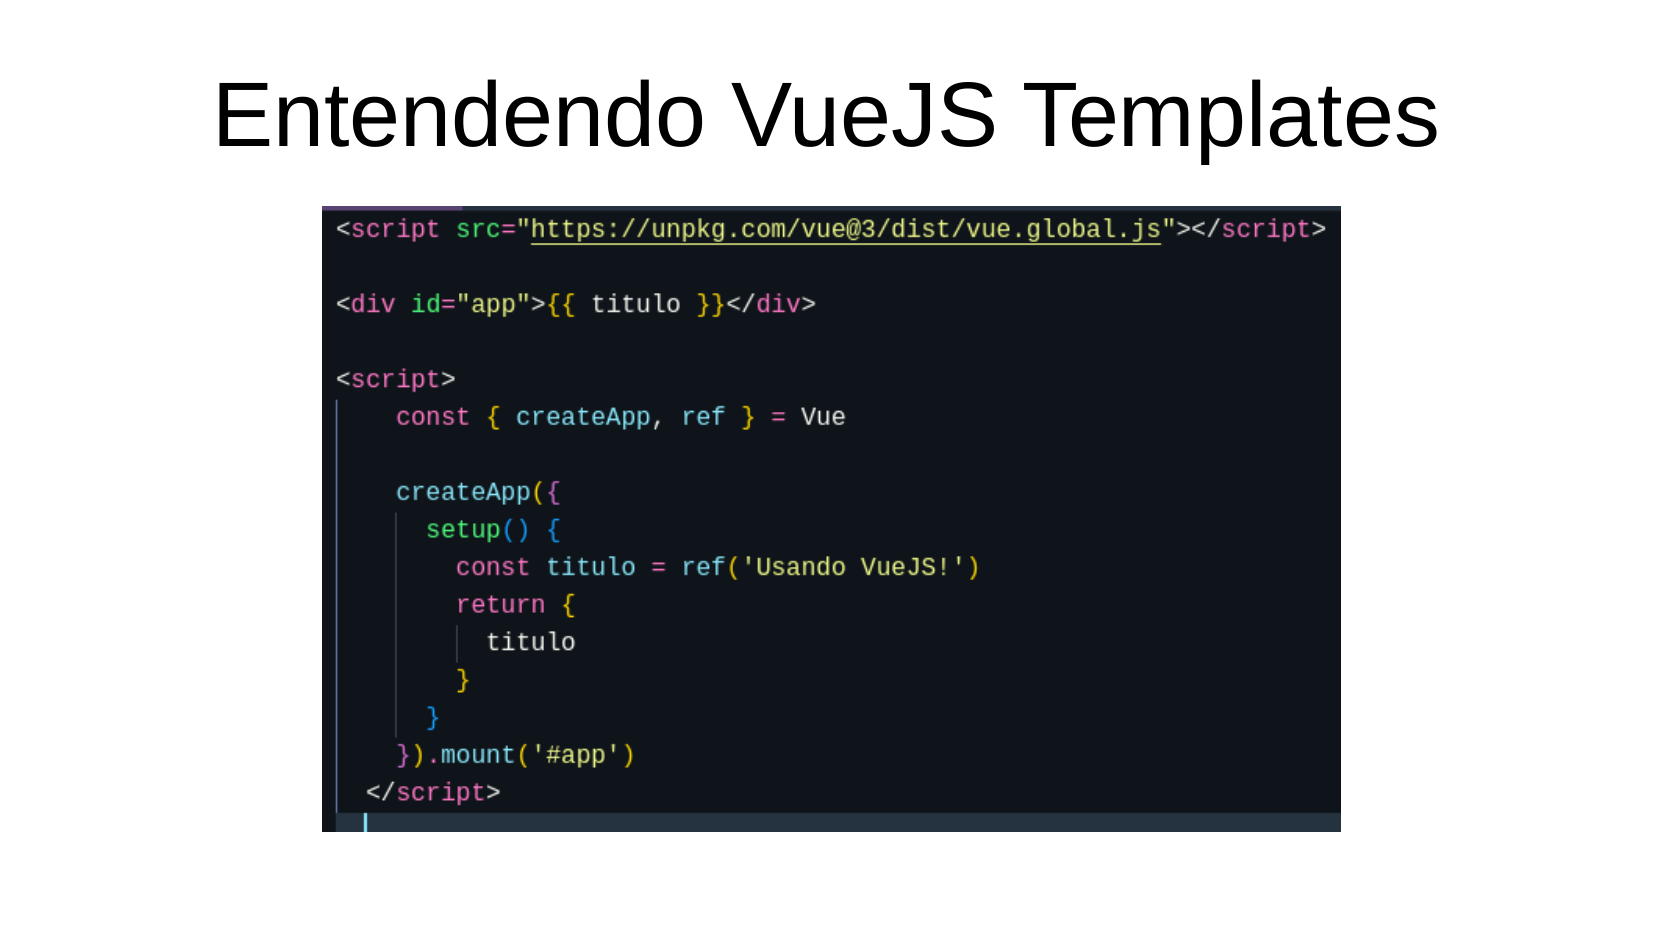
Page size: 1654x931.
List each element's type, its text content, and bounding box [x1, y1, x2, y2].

picture [322, 206, 1341, 832]
title Entendendo VueJS Templates [82, 37, 1571, 193]
